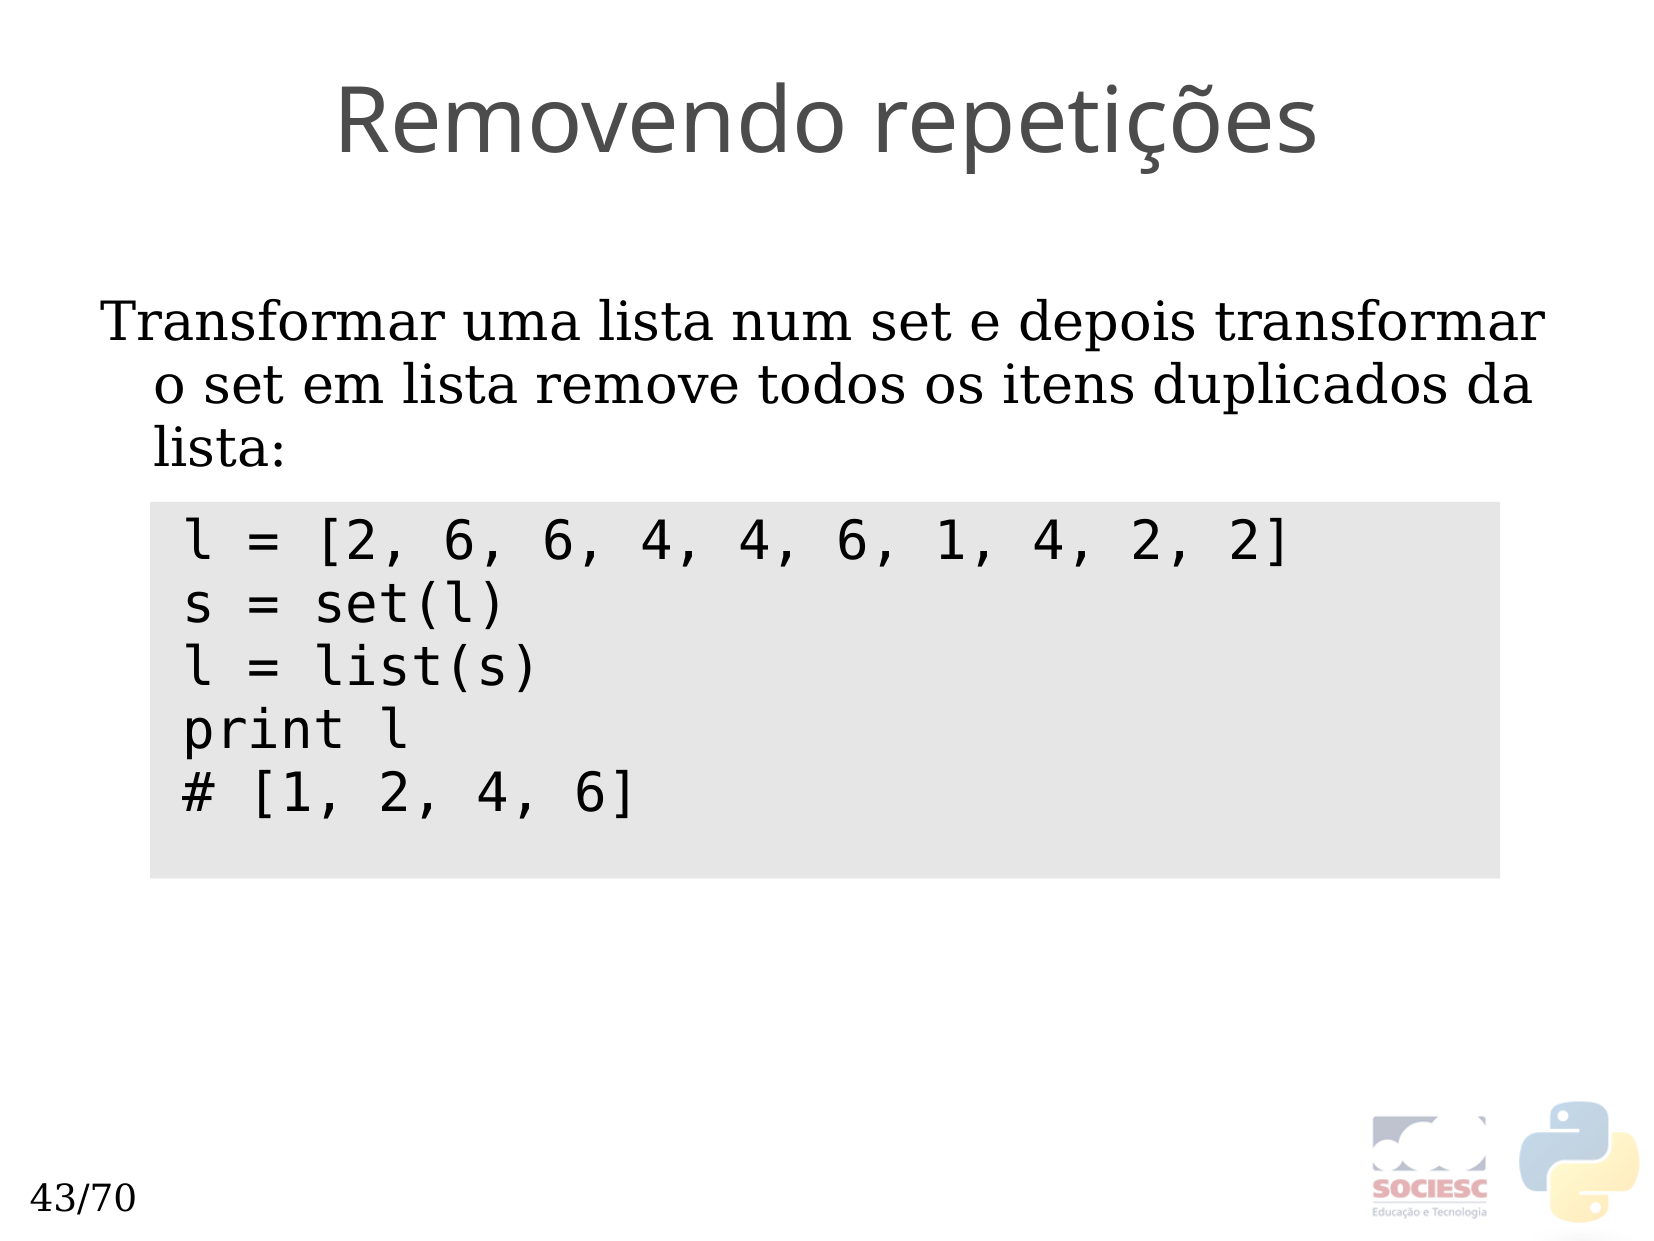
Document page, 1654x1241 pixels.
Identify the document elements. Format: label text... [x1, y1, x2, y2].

picture [1340, 1084, 1654, 1241]
title Removendo repetições [82, 13, 1571, 222]
list Transformar uma lista num set e depois transformar o set em lista remove todos os itens duplicados da lista: [82, 290, 1571, 1109]
text_box l = [2, 6, 6, 4, 4, 6, 1, 4, 2, 2] s = set(l) l = list(s) print l # [1, 2, 4, 6] [150, 501, 1501, 879]
